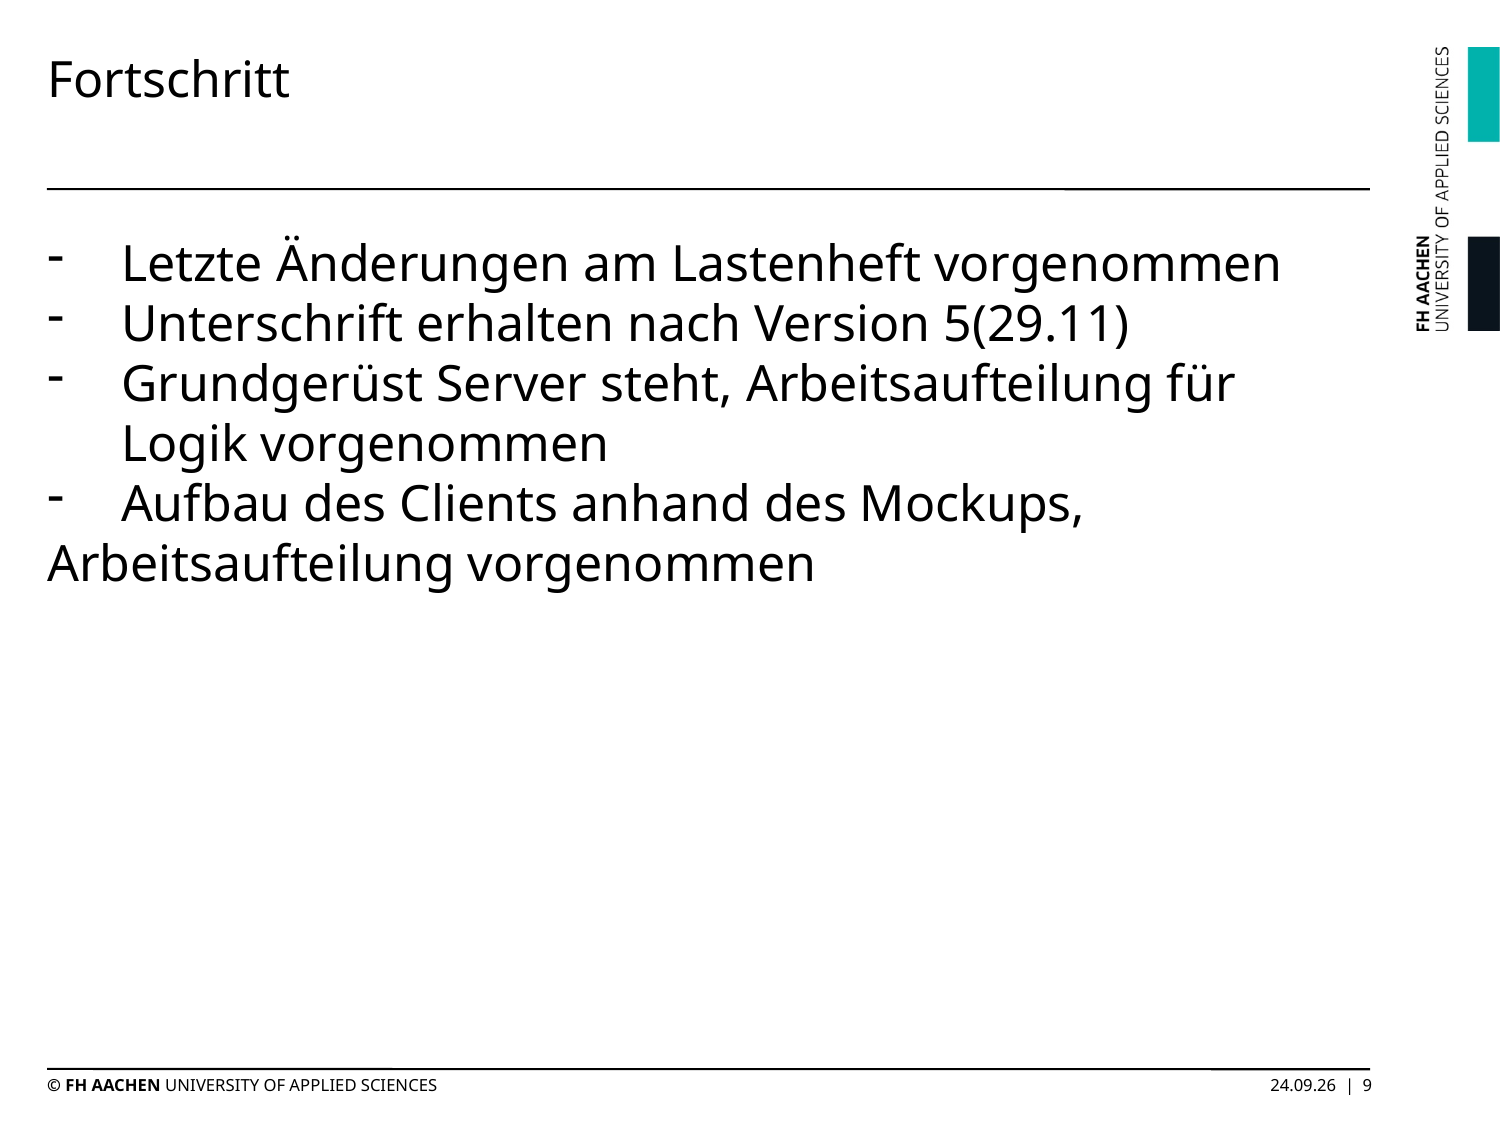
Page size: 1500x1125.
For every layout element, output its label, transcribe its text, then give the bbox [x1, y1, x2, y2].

picture [1404, 47, 1500, 331]
title Fortschritt [47, 47, 1371, 166]
list Letzte Änderungen am Lastenheft vorgenommen Unterschrift erhalten nach Version 5(29.11) Grundgerüst Server steht, Arbeitsaufteilung für Logik vorgenommen Aufbau des Clients anhand des Mockups, Arbeitsaufteilung vorgenommen [47, 231, 1371, 1042]
